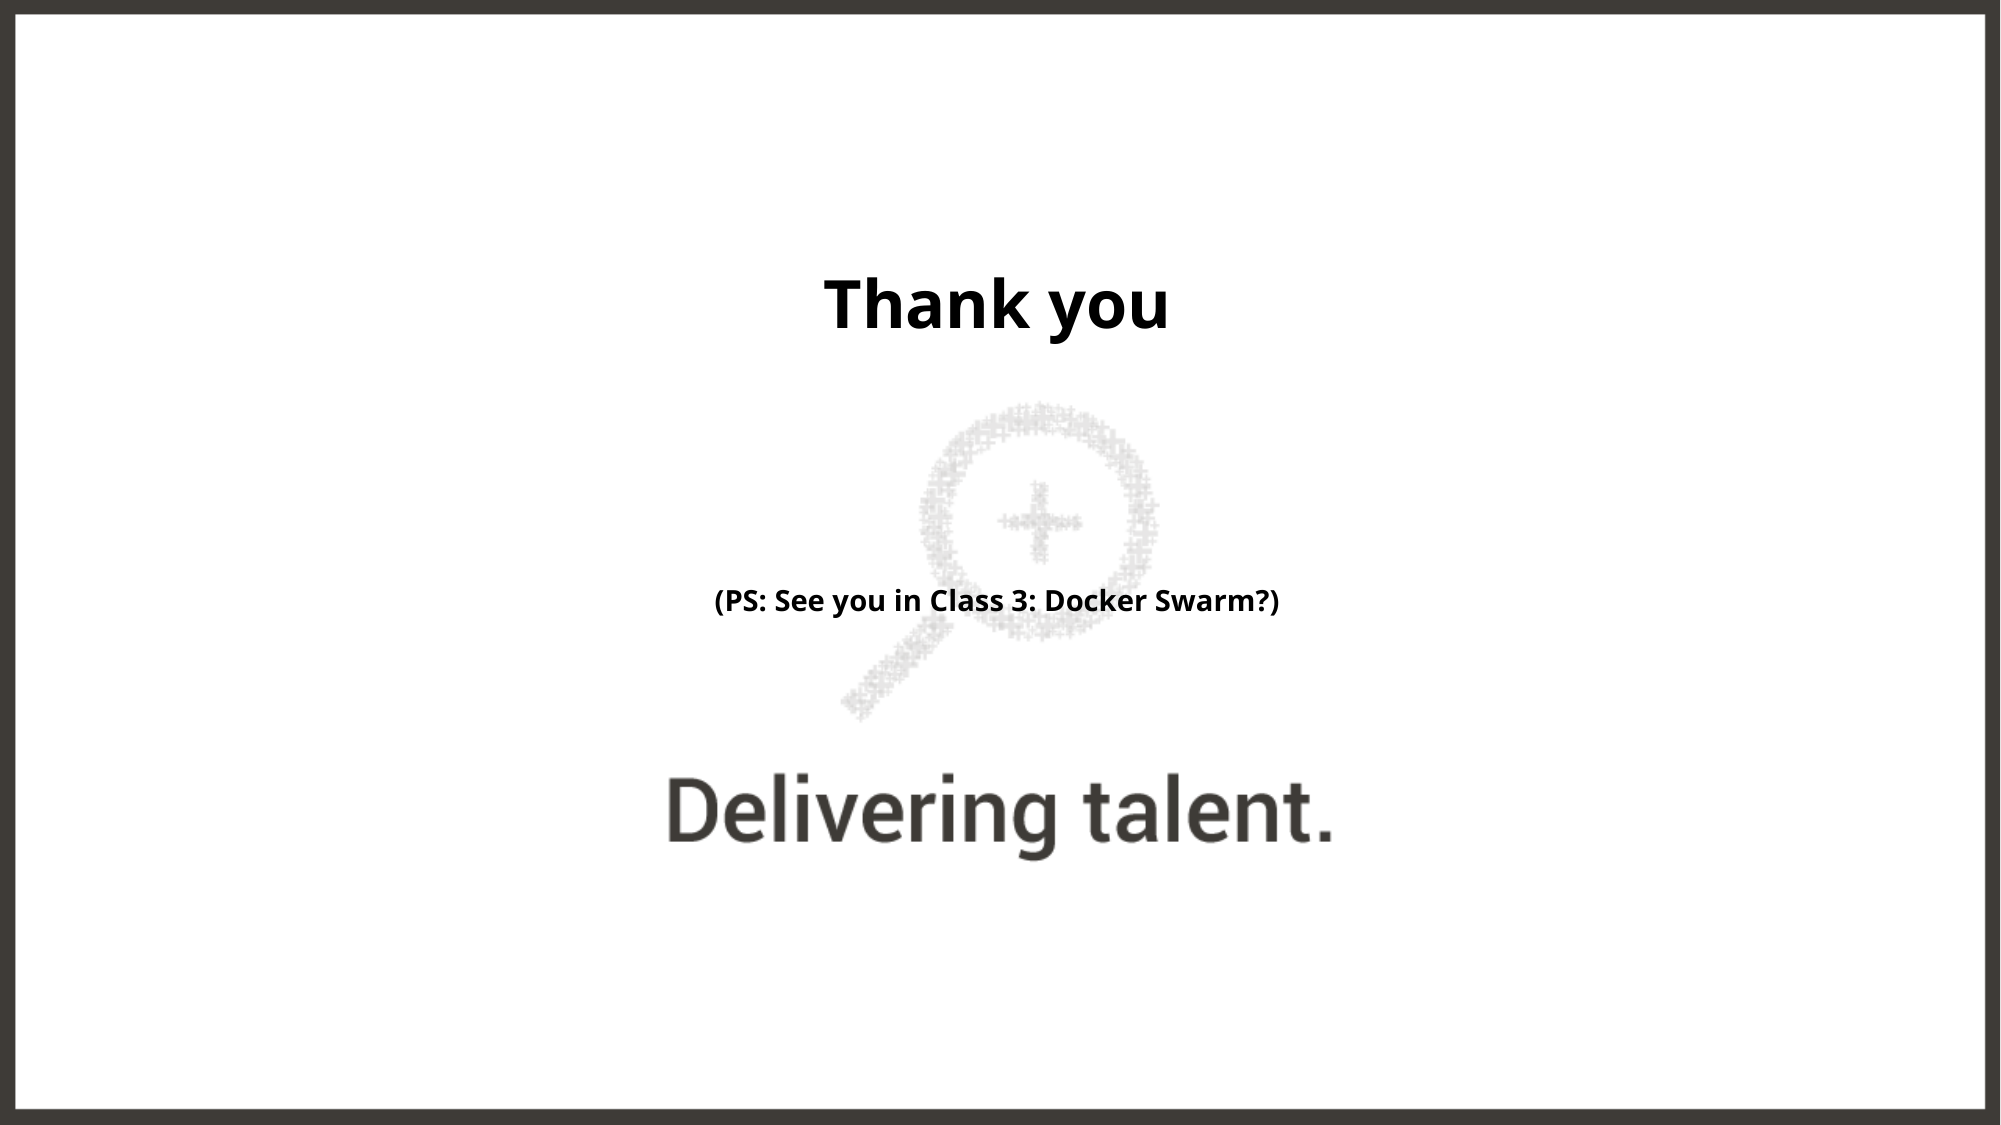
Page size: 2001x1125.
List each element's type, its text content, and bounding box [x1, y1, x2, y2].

picture [0, 0, 2001, 1125]
text_box Thank you (PS: See you in Class 3: Docker Swarm?) [44, 254, 1950, 348]
